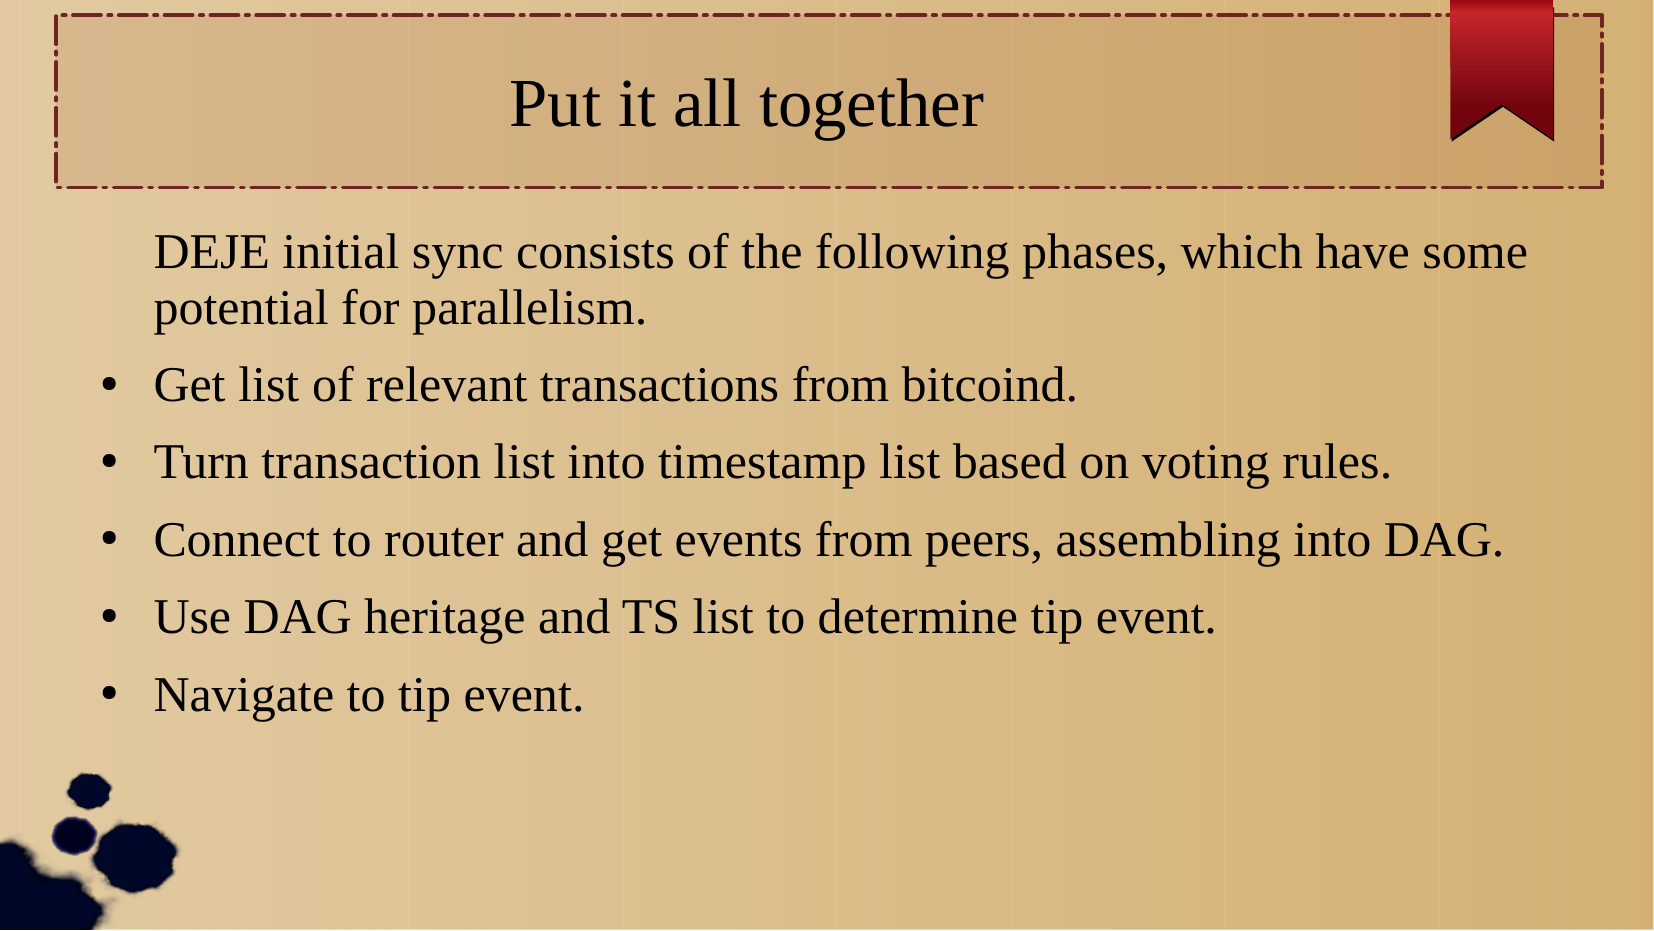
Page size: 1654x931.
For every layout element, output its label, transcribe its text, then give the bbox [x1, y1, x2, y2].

list DEJE initial sync consists of the following phases, which have some potential for parallelism. Get list of relevant transactions from bitcoind. Turn transaction list into timestamp list based on voting rules. Connect to router and get events from peers, assembling into DAG. Use DAG heritage and TS list to determine tip event. Navigate to tip event. [82, 224, 1571, 764]
title Put it all together [82, 35, 1412, 172]
